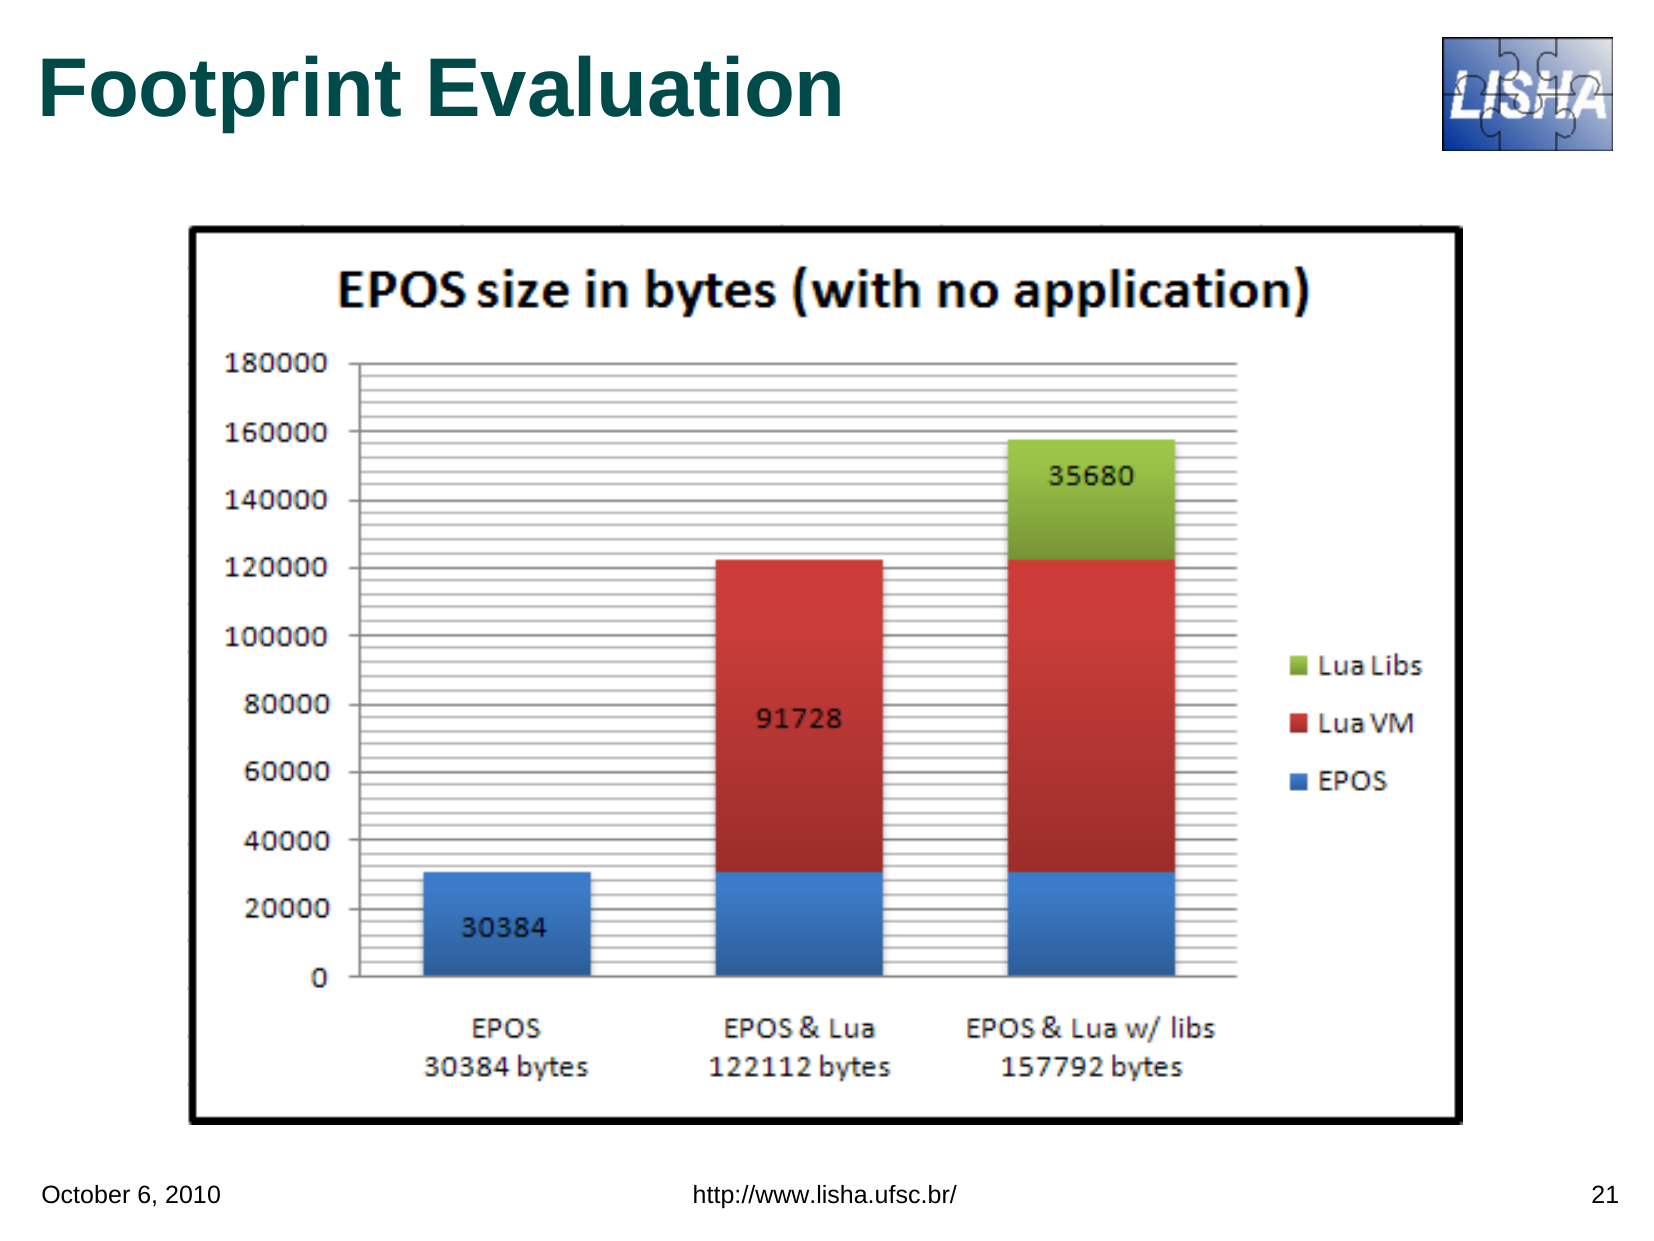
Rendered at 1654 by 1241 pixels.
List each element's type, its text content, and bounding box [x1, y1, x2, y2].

picture [1442, 37, 1613, 151]
title Footprint Evaluation [37, 37, 1426, 151]
picture [187, 224, 1463, 1126]
